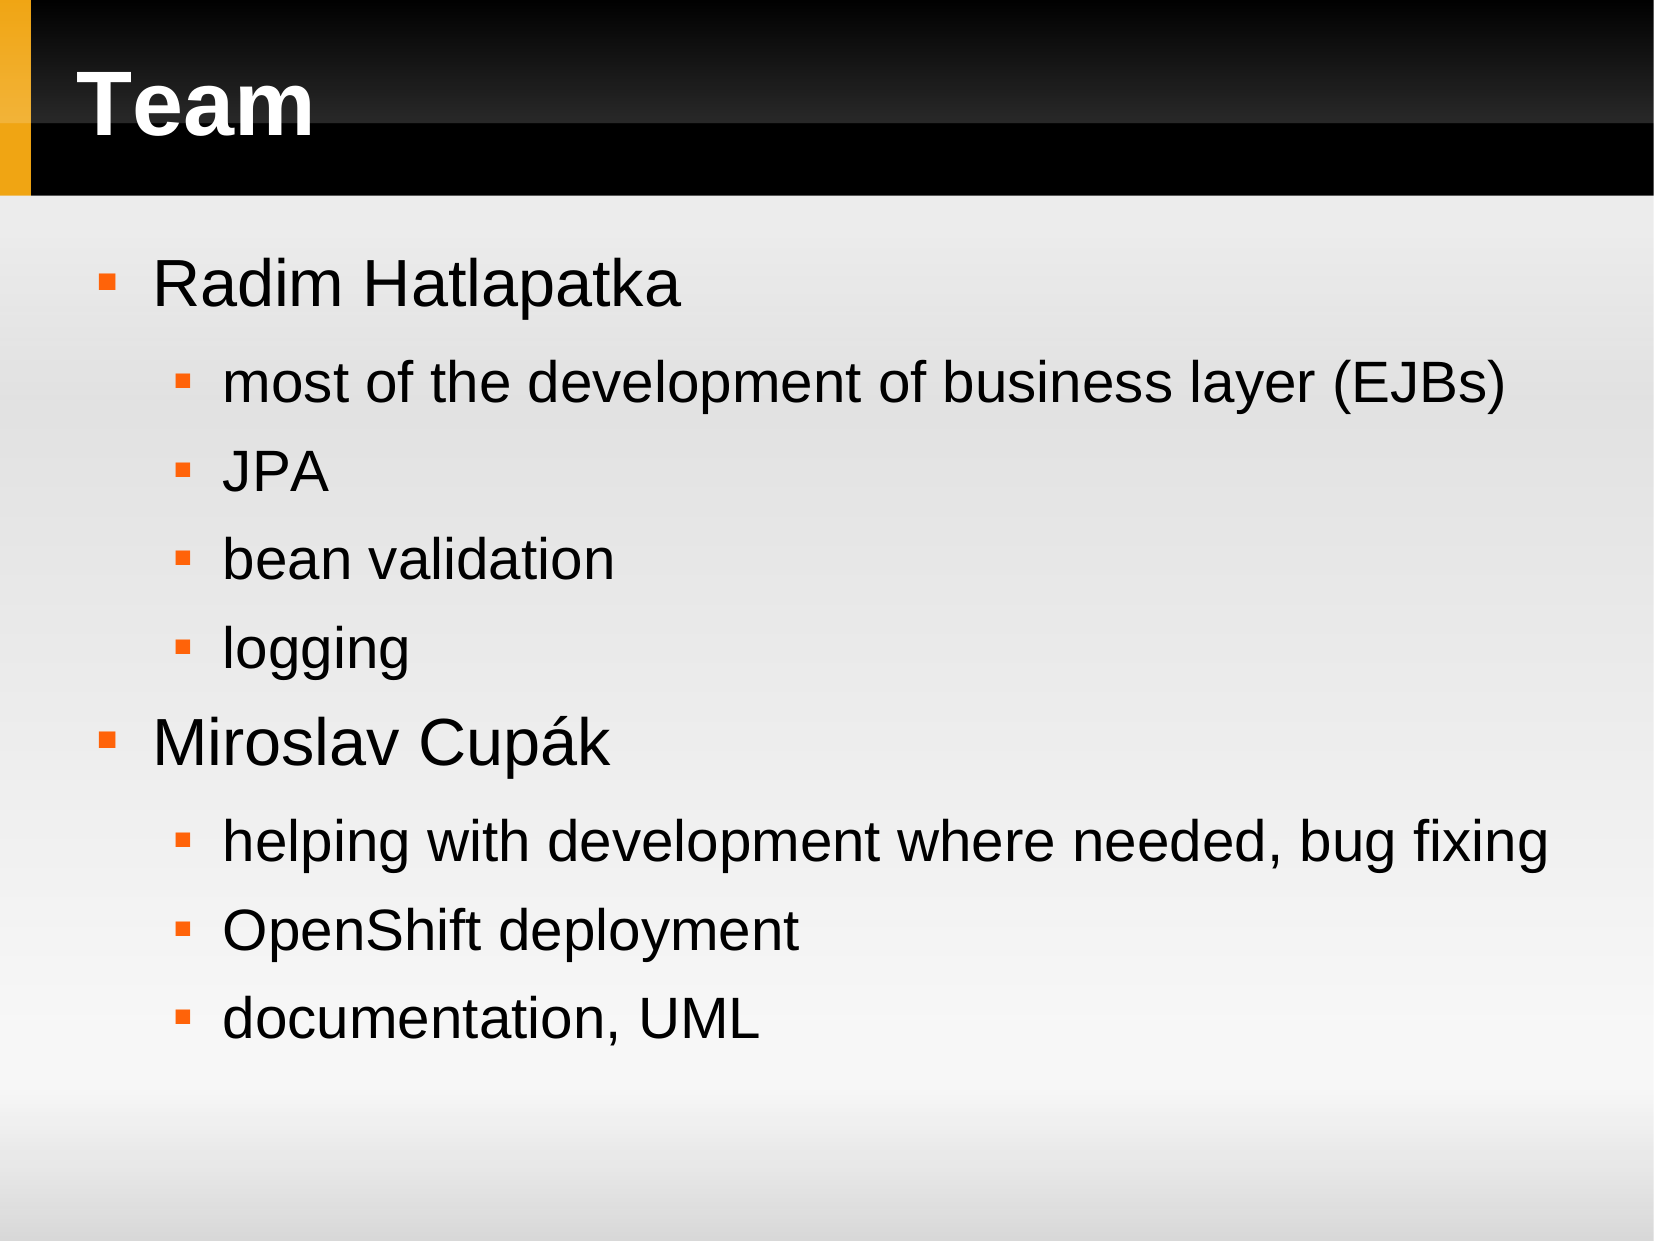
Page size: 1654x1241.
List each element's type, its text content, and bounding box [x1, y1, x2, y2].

list Radim Hatlapatka most of the development of business layer (EJBs) JPA bean validation logging Miroslav Cupák helping with development where needed, bug fixing OpenShift deployment documentation, UML [81, 245, 1570, 1065]
picture [0, 0, 1654, 1241]
title Team [76, 0, 1565, 208]
